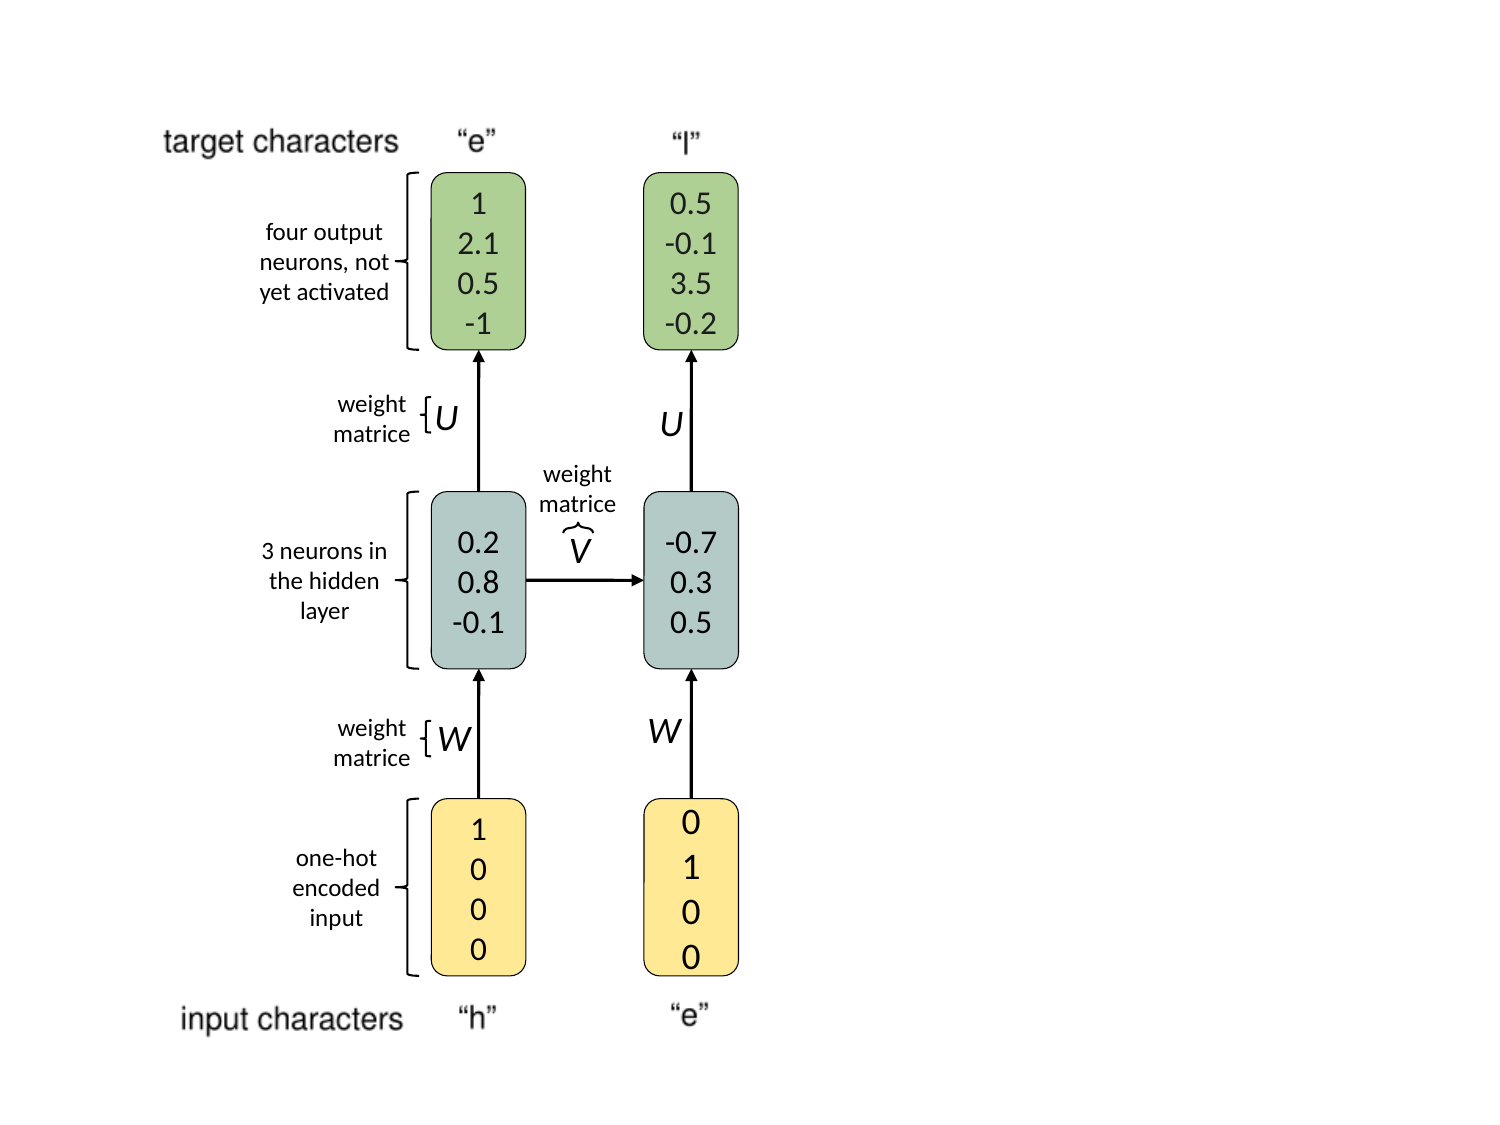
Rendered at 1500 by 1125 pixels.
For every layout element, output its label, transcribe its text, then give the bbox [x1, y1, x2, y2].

picture [159, 124, 405, 161]
chart [431, 399, 466, 440]
text_box 0.2 0.8 -0.1 [431, 491, 526, 669]
chart [434, 720, 479, 758]
text_box one-hot encoded input [265, 834, 408, 939]
text_box weight matrice [289, 704, 455, 779]
text_box 1 0 0 0 [431, 798, 526, 976]
text_box 3 neurons in the hidden layer [242, 527, 408, 632]
chart [566, 532, 601, 571]
text_box four output neurons, not yet activated [242, 208, 408, 313]
picture [454, 125, 500, 157]
picture [176, 999, 408, 1039]
text_box -0.7 0.3 0.5 [643, 491, 739, 669]
picture [667, 999, 713, 1031]
chart [645, 712, 690, 751]
text_box 0 1 0 0 [643, 798, 739, 976]
picture [455, 999, 504, 1033]
chart [655, 405, 691, 446]
text_box 1 2.1 0.5 -1 [430, 172, 526, 350]
text_box 0.5 -0.1 3.5 -0.2 [643, 172, 739, 350]
picture [667, 125, 707, 160]
text_box weight matrice [494, 450, 661, 525]
text_box weight matrice [289, 380, 455, 456]
